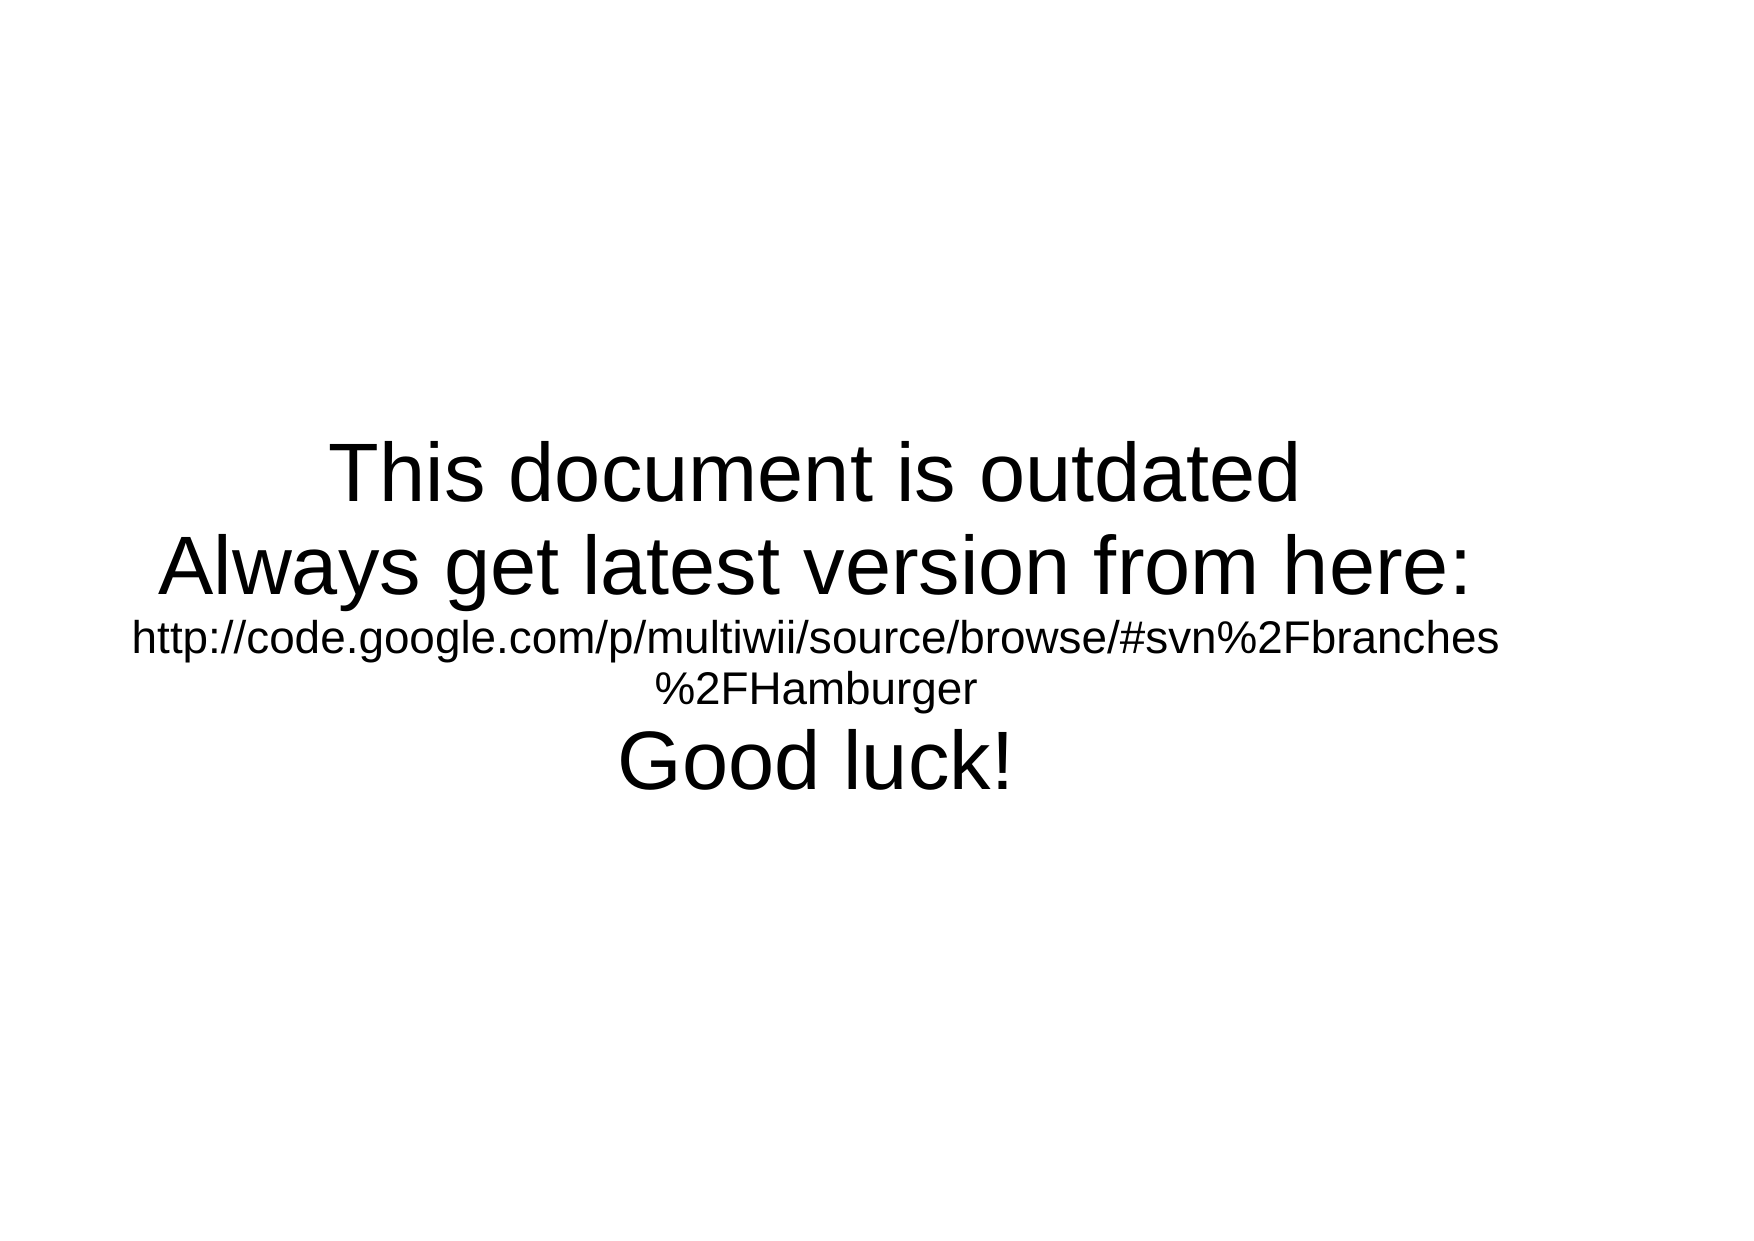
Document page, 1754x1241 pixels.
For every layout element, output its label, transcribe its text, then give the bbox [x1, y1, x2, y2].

title This document is outdated Always get latest version from here: http://code.google.com/p/multiwii/source/browse/#svn%2Fbranches%2FHamburger Good luck! [92, 426, 1541, 900]
